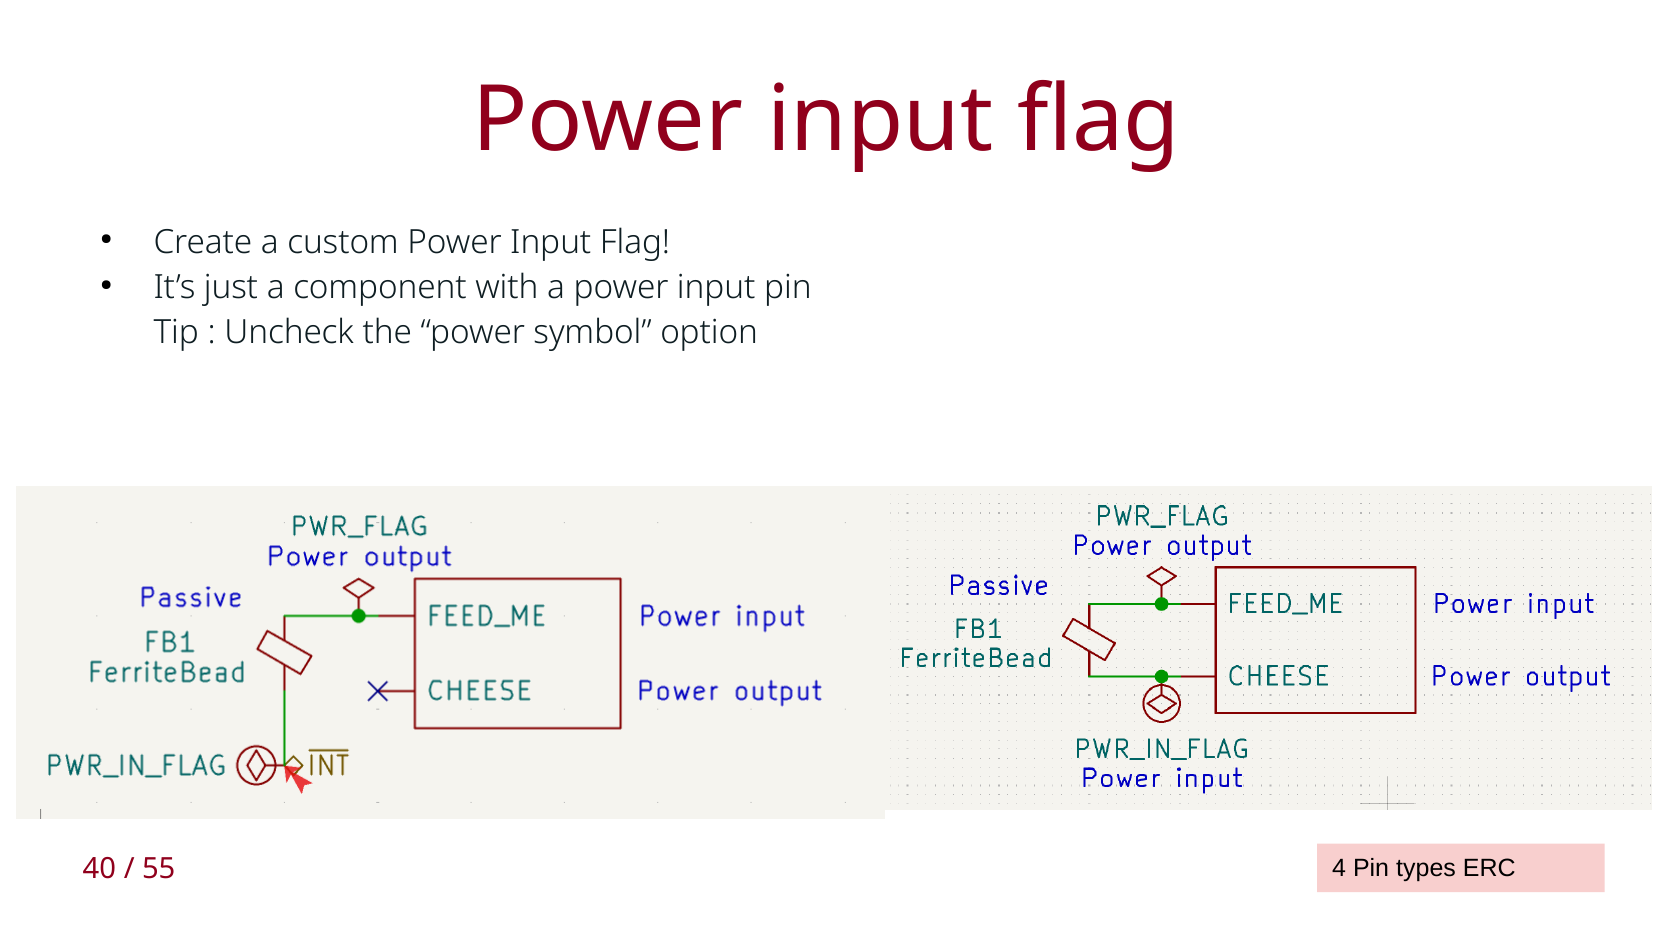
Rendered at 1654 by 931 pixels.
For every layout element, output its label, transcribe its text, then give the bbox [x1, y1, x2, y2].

picture [16, 486, 1652, 819]
list Create a custom Power Input Flag! It’s just a component with a power input pin Tip : Uncheck the “power symbol” option [82, 217, 1571, 486]
title Power input flag [82, 37, 1571, 193]
text_box 4 Pin types ERC [1317, 843, 1605, 893]
